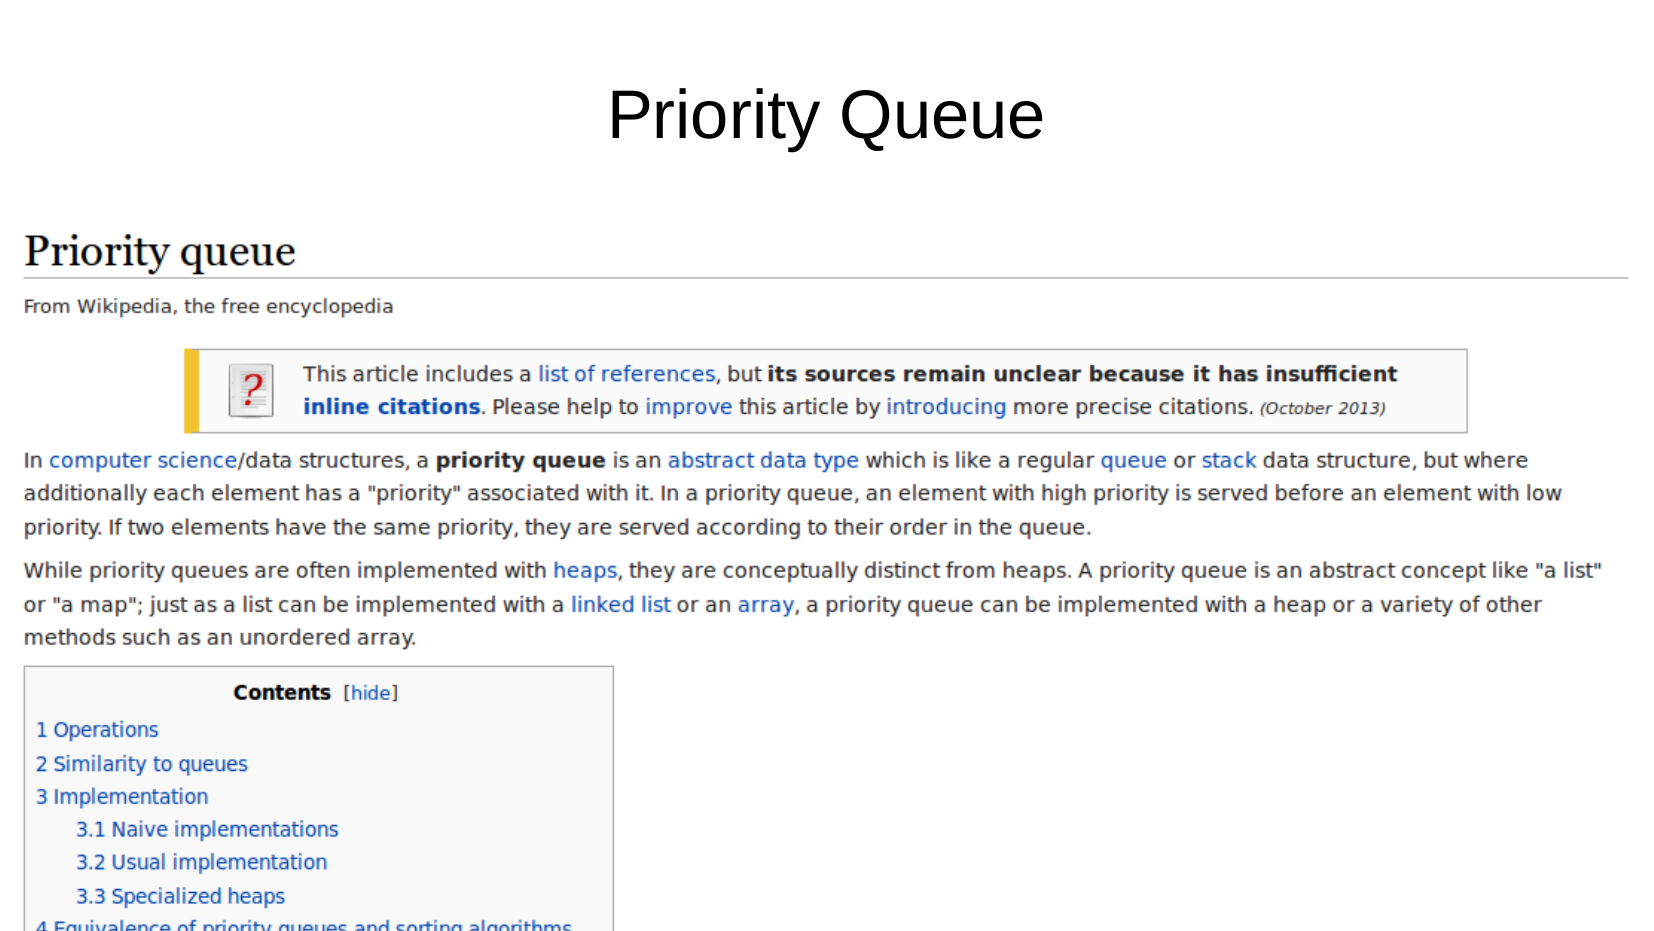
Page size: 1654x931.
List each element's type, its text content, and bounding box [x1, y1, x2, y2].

picture [0, 212, 1654, 931]
title Priority Queue [82, 37, 1571, 193]
